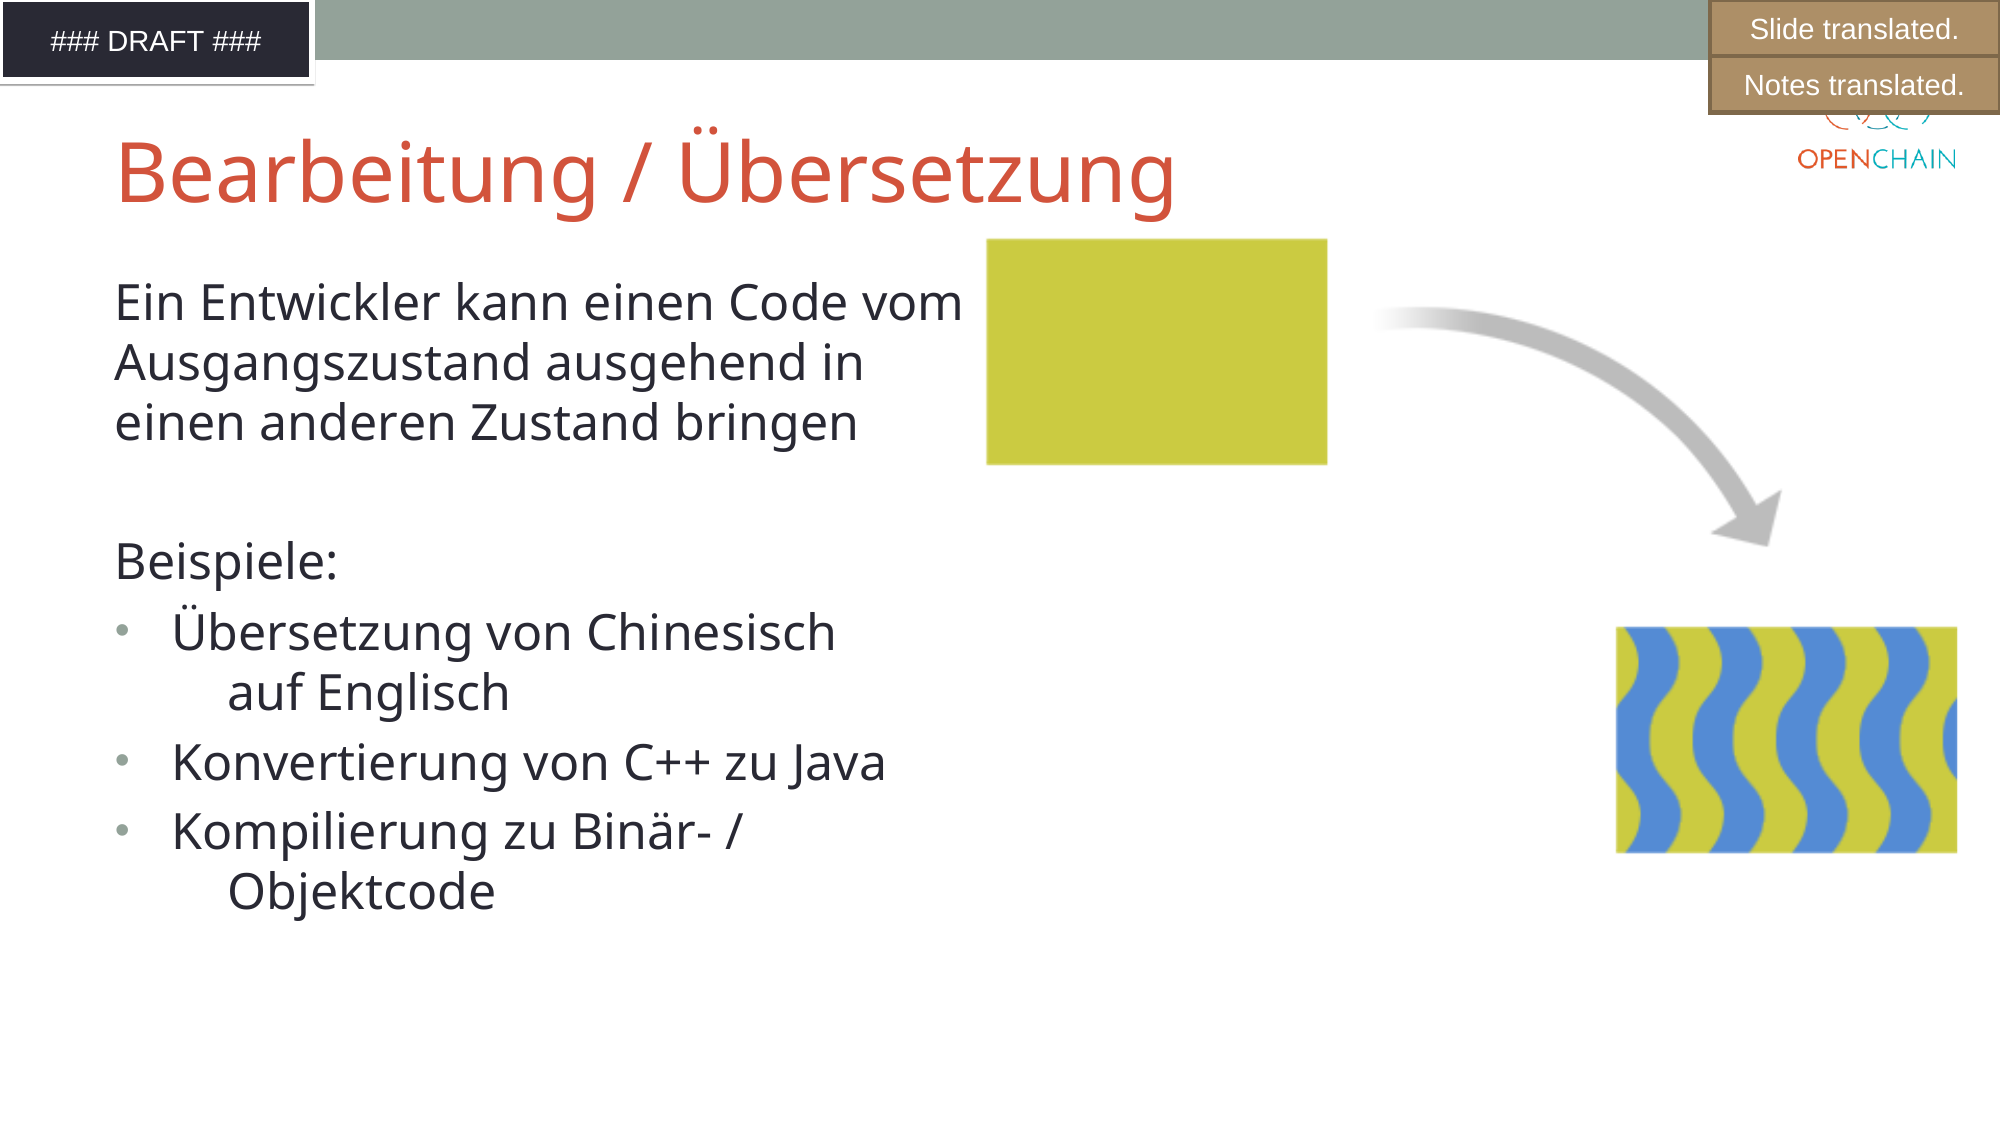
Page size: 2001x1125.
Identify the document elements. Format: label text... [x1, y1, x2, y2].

picture [730, 149, 2000, 1088]
text_box Notes translated. [1710, 56, 2000, 113]
title Bearbeitung / Übersetzung [99, 87, 1900, 251]
text_box Slide translated. [1710, 0, 2000, 56]
list Ein Entwickler kann einen Code vom Ausgangszustand ausgehend in einen anderen Zustand bringen Beispiele: Übersetzung von Chinesisch auf Englisch Konvertierung von C++ zu Java Kompilierung zu Binär- / Objektcode [99, 262, 730, 1063]
